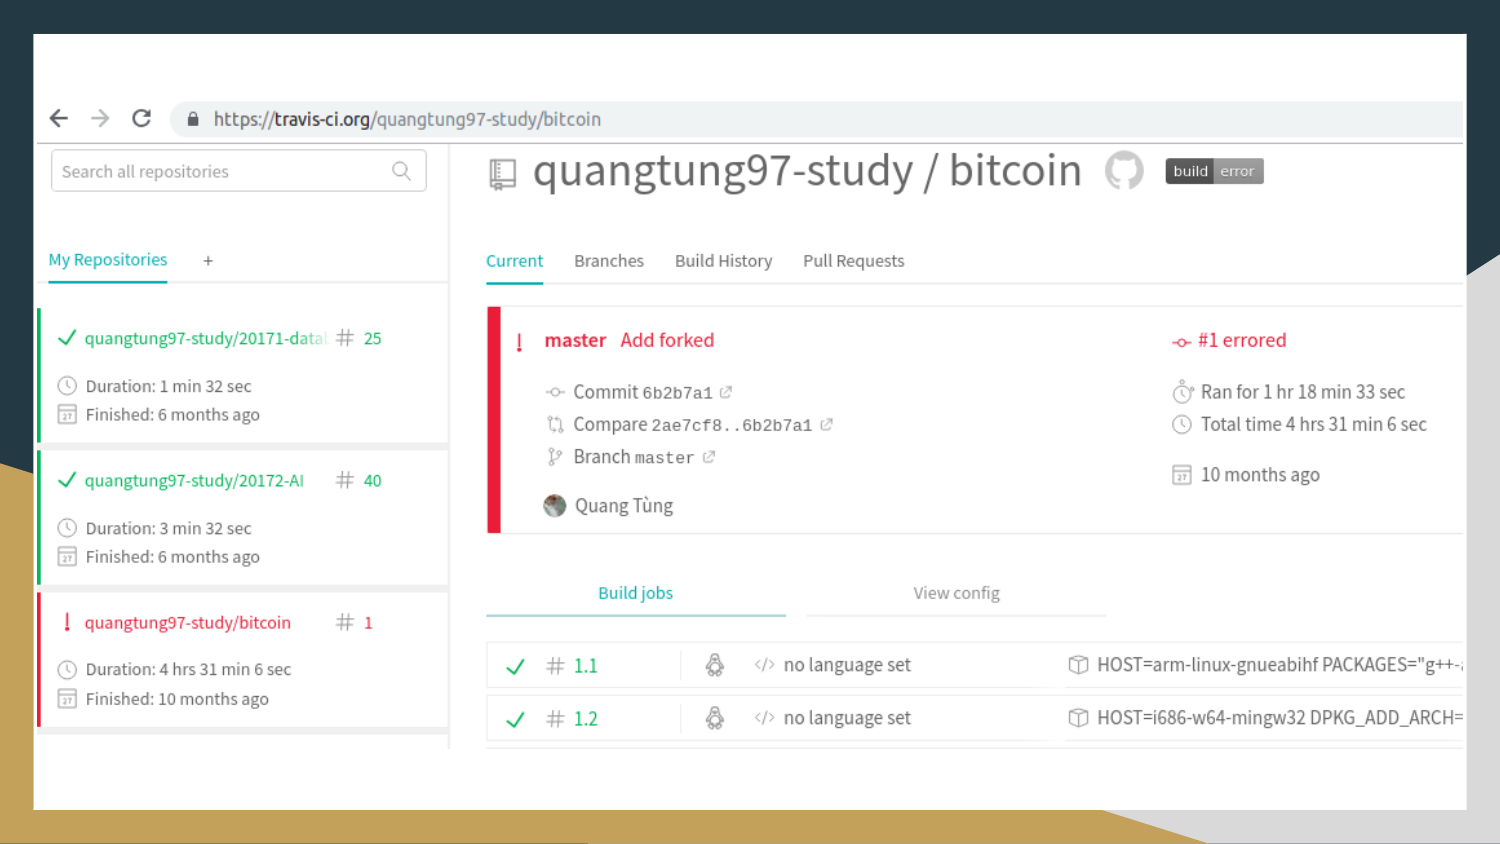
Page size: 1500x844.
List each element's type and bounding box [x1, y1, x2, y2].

picture [37, 95, 1463, 749]
